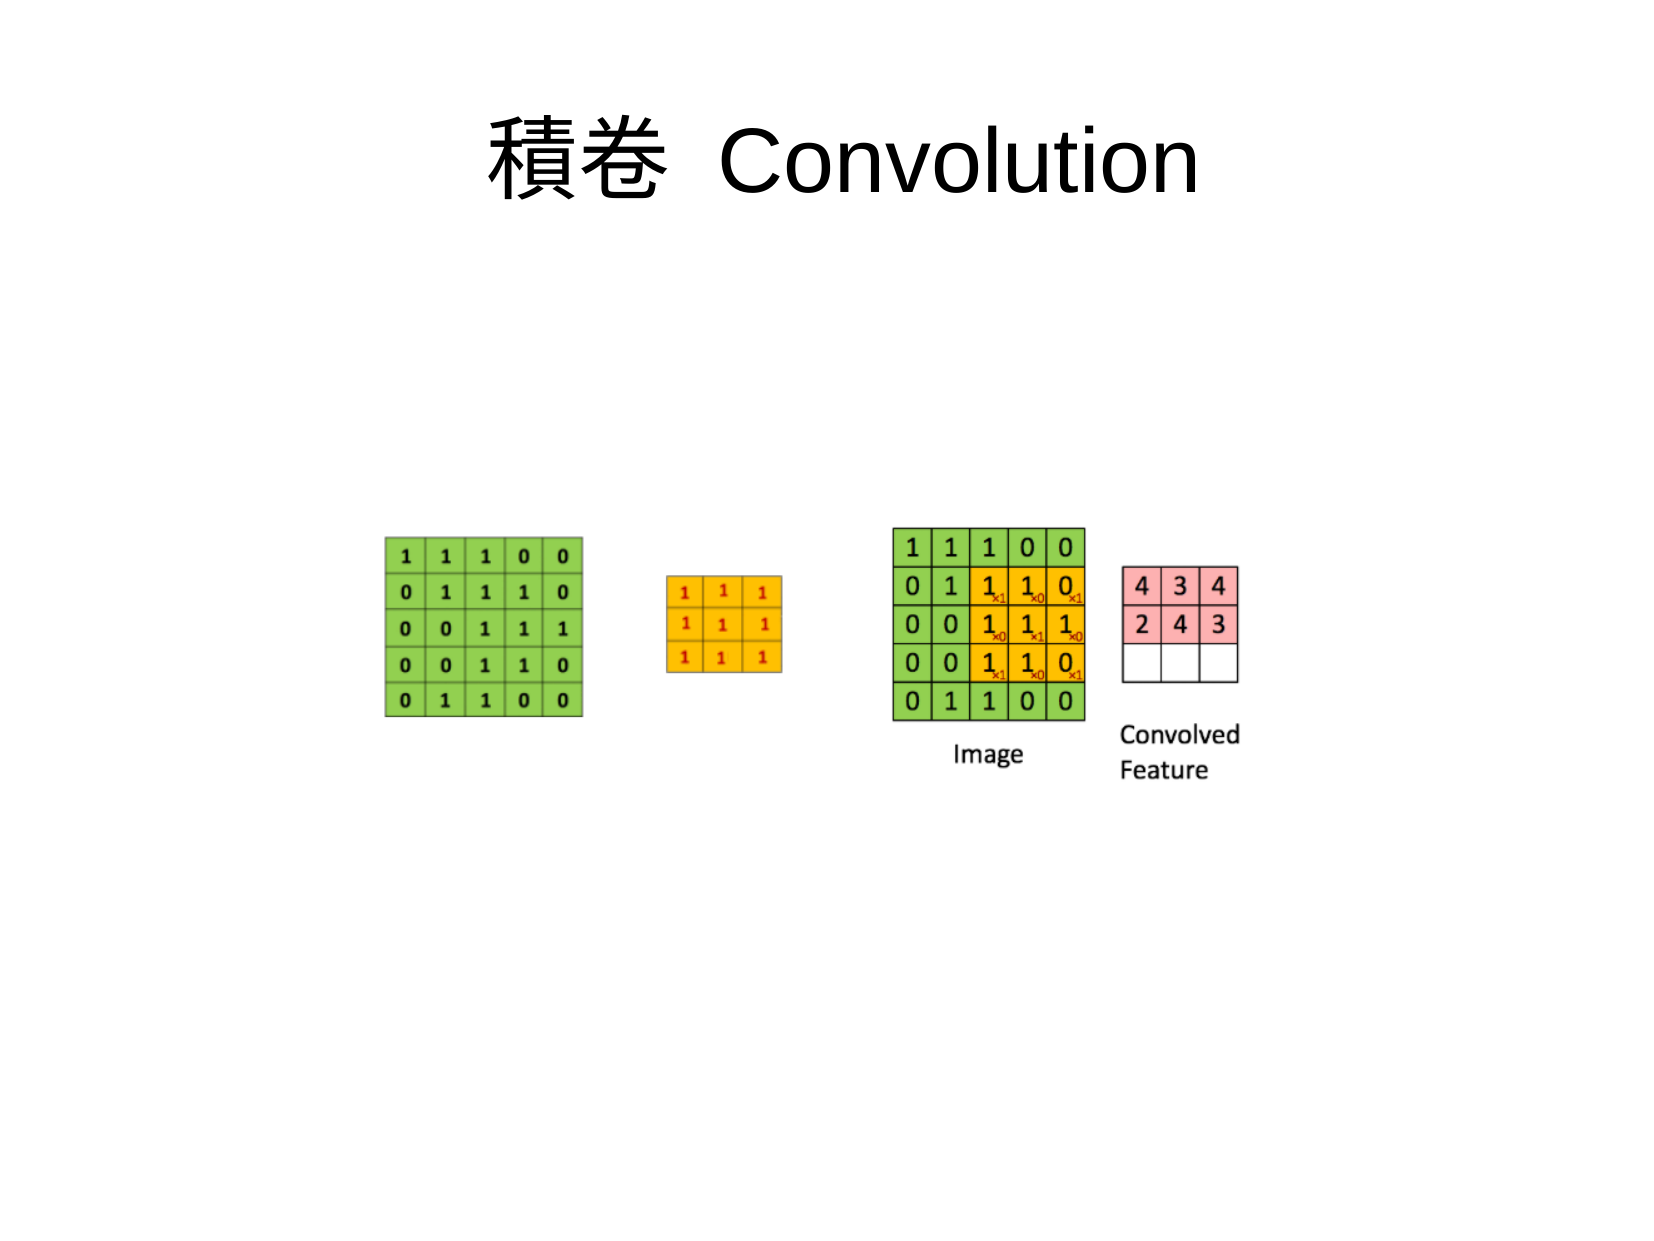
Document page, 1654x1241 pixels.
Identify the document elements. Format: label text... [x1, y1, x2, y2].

title 積卷 Convolution [82, 49, 1571, 257]
picture [357, 514, 1272, 826]
